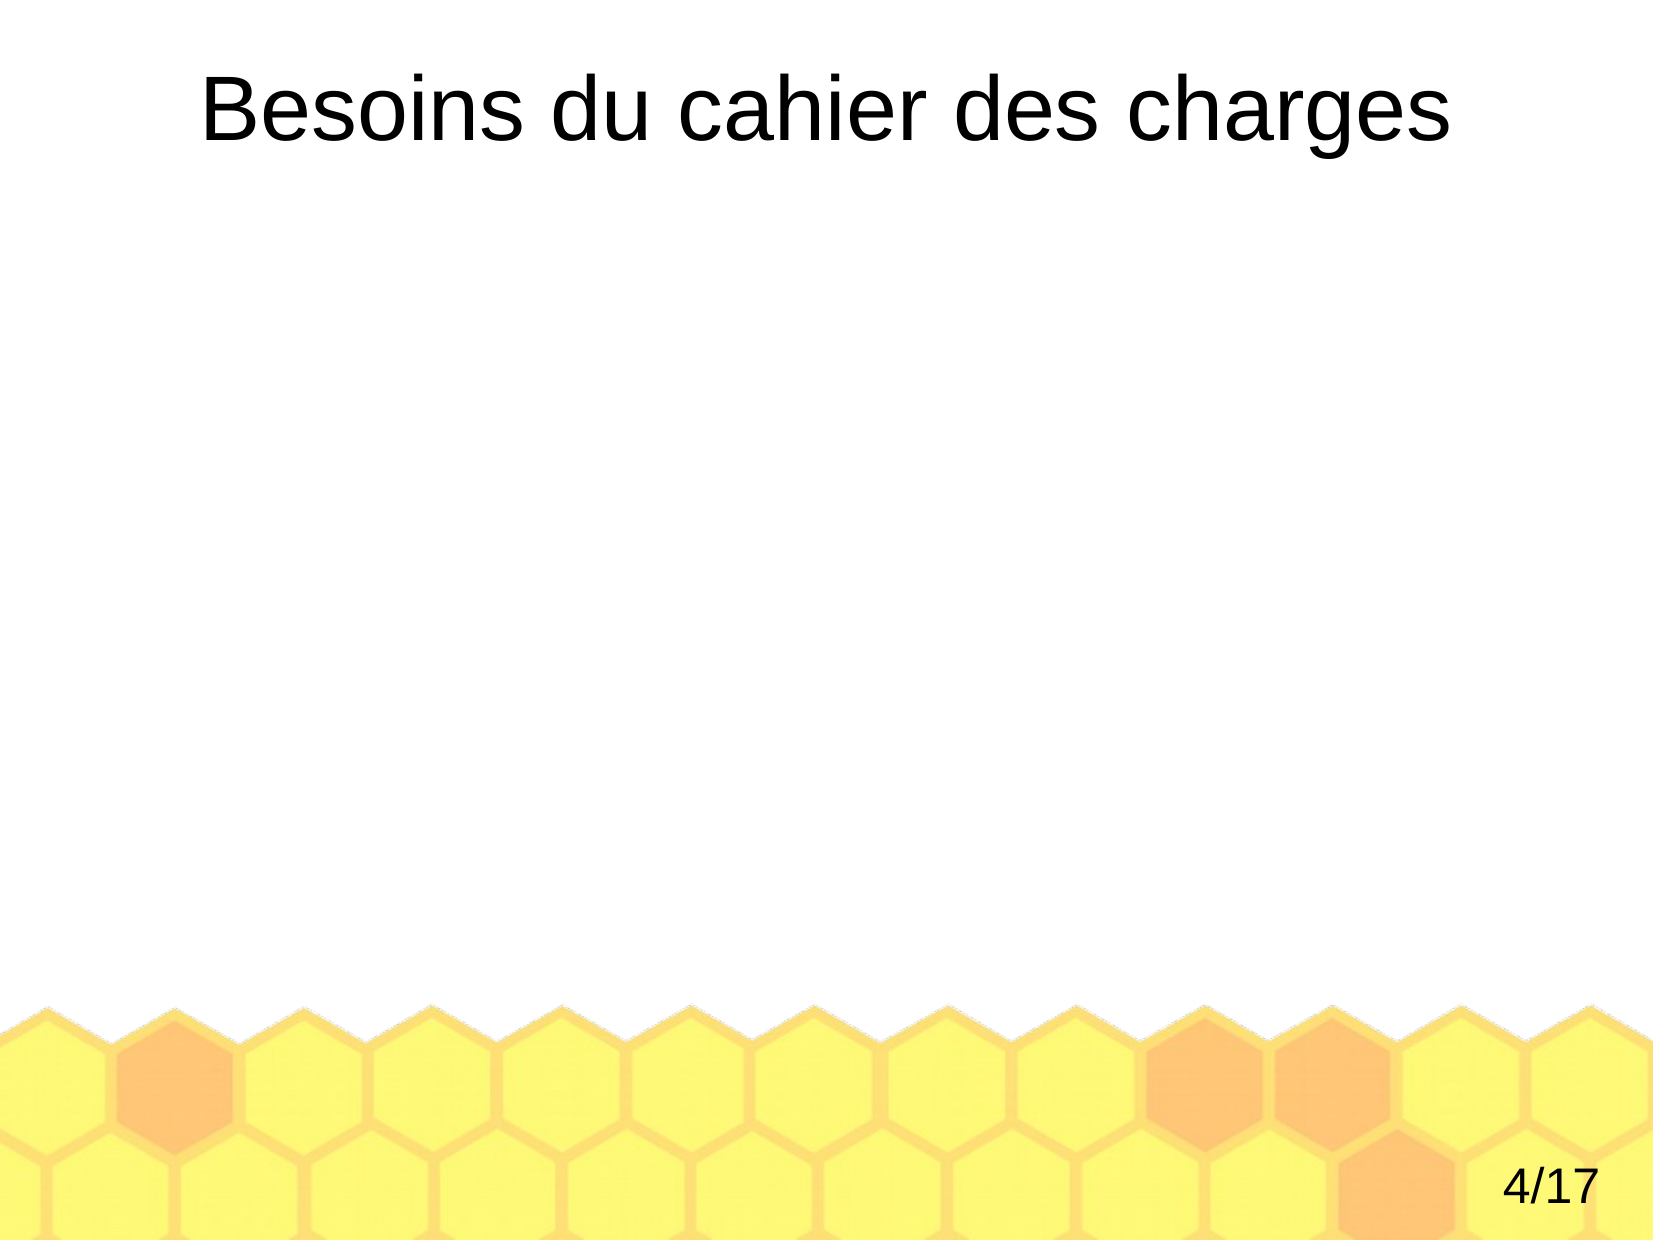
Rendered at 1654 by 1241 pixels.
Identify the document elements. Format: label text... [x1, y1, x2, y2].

picture [0, 1001, 1653, 1240]
text_box Besoins du cahier des charges [82, 0, 1571, 207]
text_box <numéro>/17 [1488, 1146, 1630, 1241]
